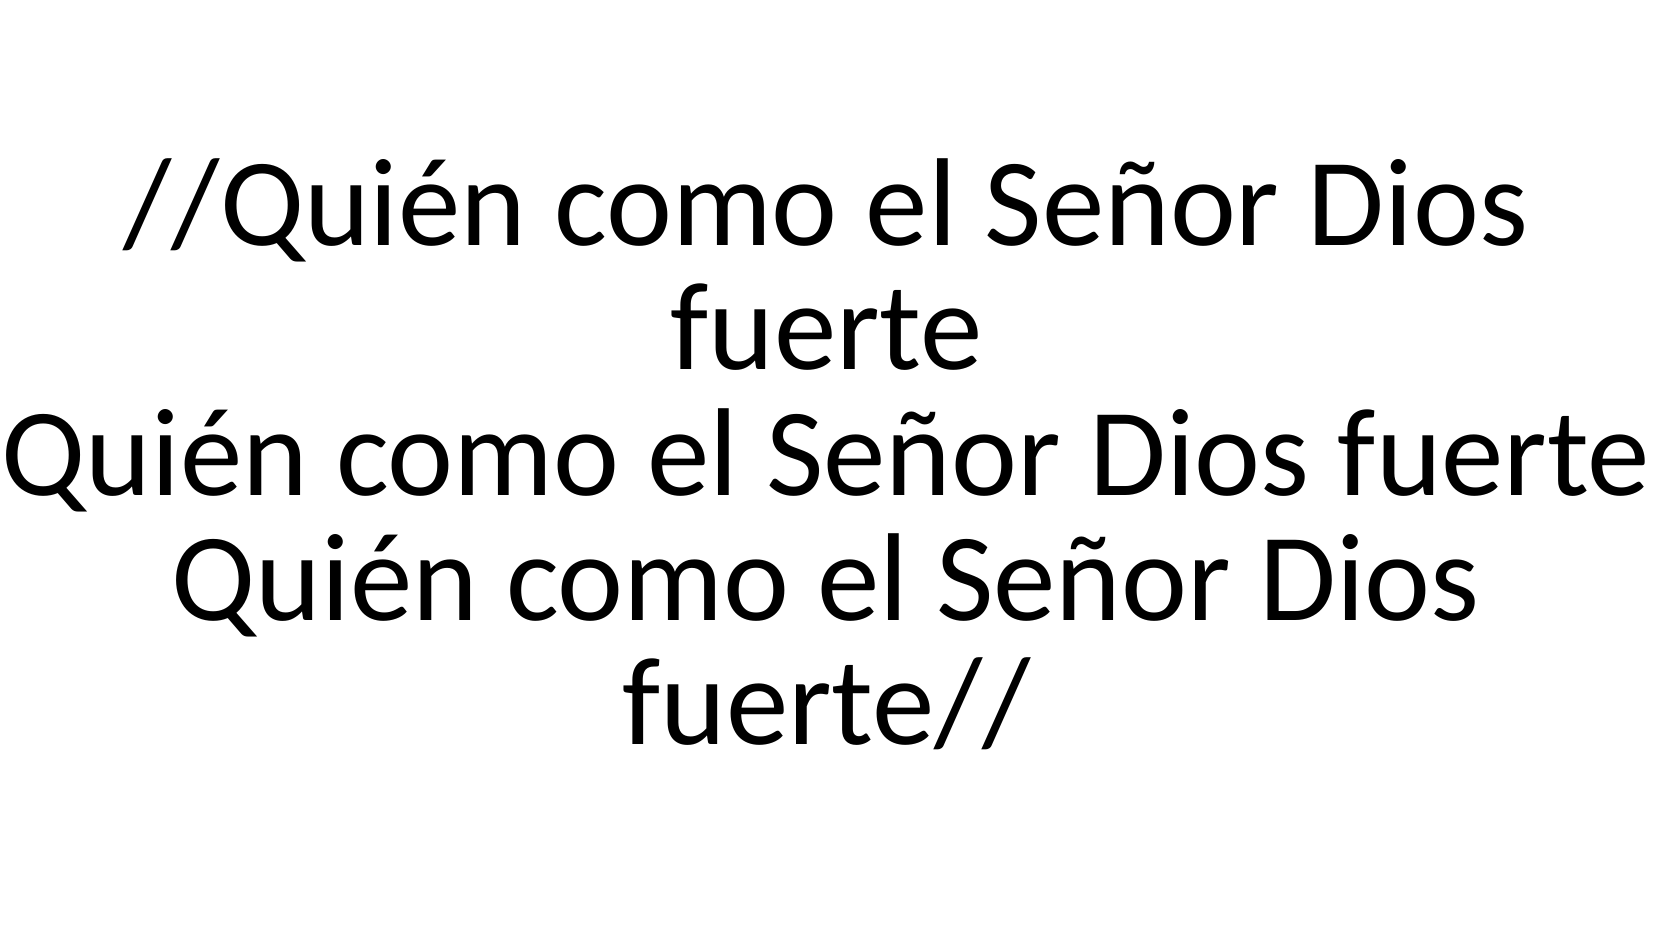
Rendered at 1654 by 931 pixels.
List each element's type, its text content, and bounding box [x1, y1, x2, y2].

title //Quién como el Señor Dios fuerte Quién como el Señor Dios fuerte Quién como el Señor Dios fuerte// [0, 0, 1654, 928]
